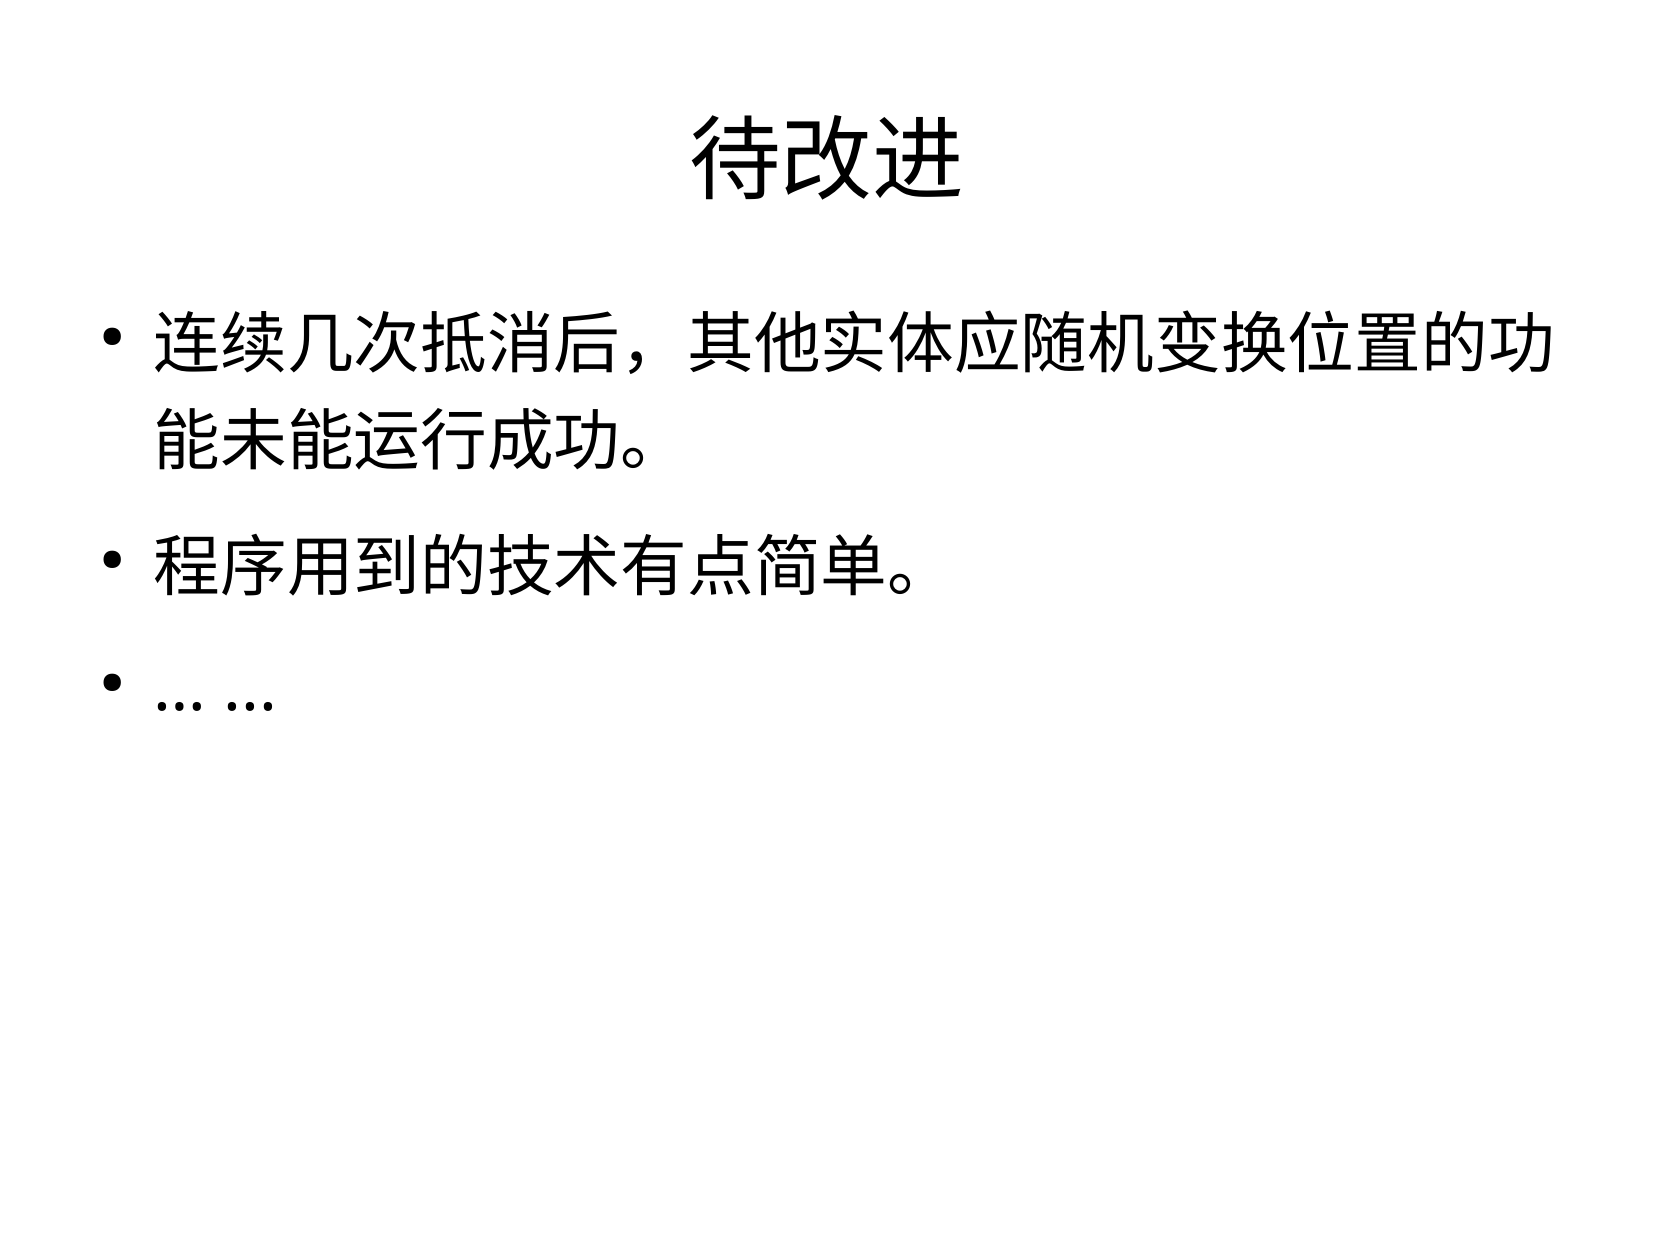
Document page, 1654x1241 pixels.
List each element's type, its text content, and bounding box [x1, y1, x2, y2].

title 待改进 [82, 49, 1571, 257]
list 连续几次抵消后，其他实体应随机变换位置的功能未能运行成功。 程序用到的技术有点简单。 … ... [82, 290, 1571, 1010]
